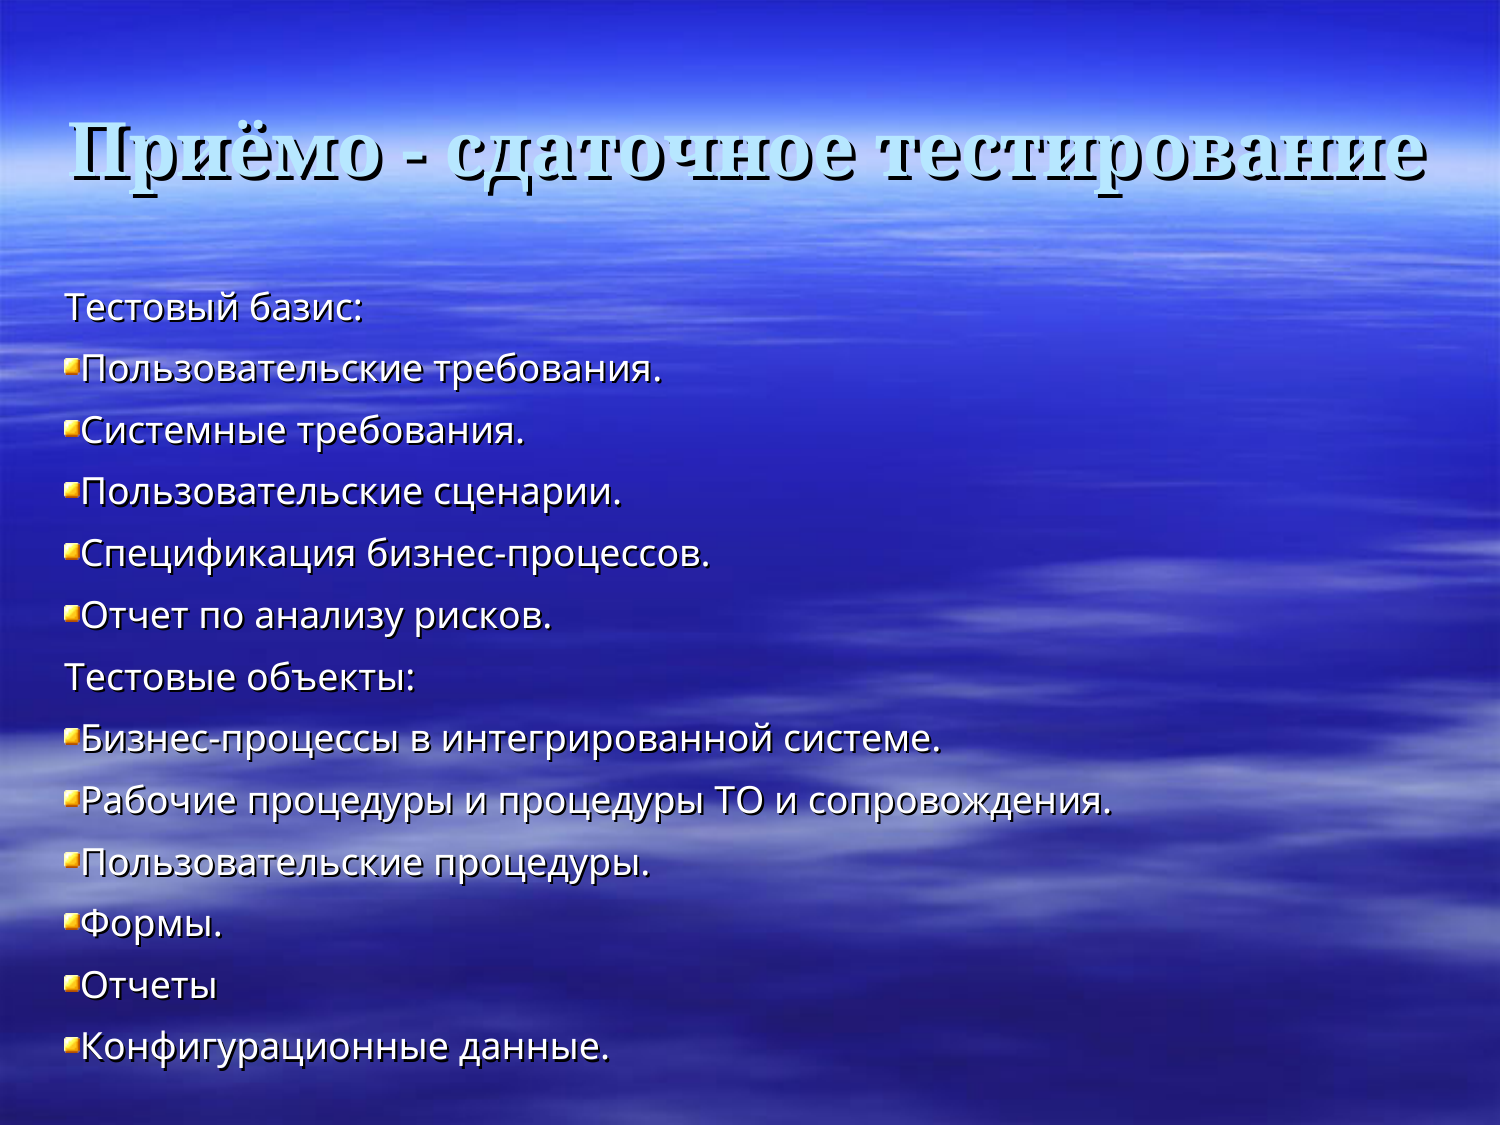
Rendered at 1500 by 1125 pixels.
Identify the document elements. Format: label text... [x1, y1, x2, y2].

picture [0, 0, 1500, 1125]
title Приёмо - сдаточное тестирование [49, 28, 1446, 264]
list Тестовый базис: Пользовательские требования. Системные требования. Пользовательские сценарии. Спецификация бизнес-процессов. Отчет по анализу рисков. Тестовые объекты: Бизнес-процессы в интегрированной системе. Рабочие процедуры и процедуры ТО и сопровождения. Пользовательские процедуры. Формы. Отчеты Конфигурационные данные. [49, 274, 1451, 1076]
